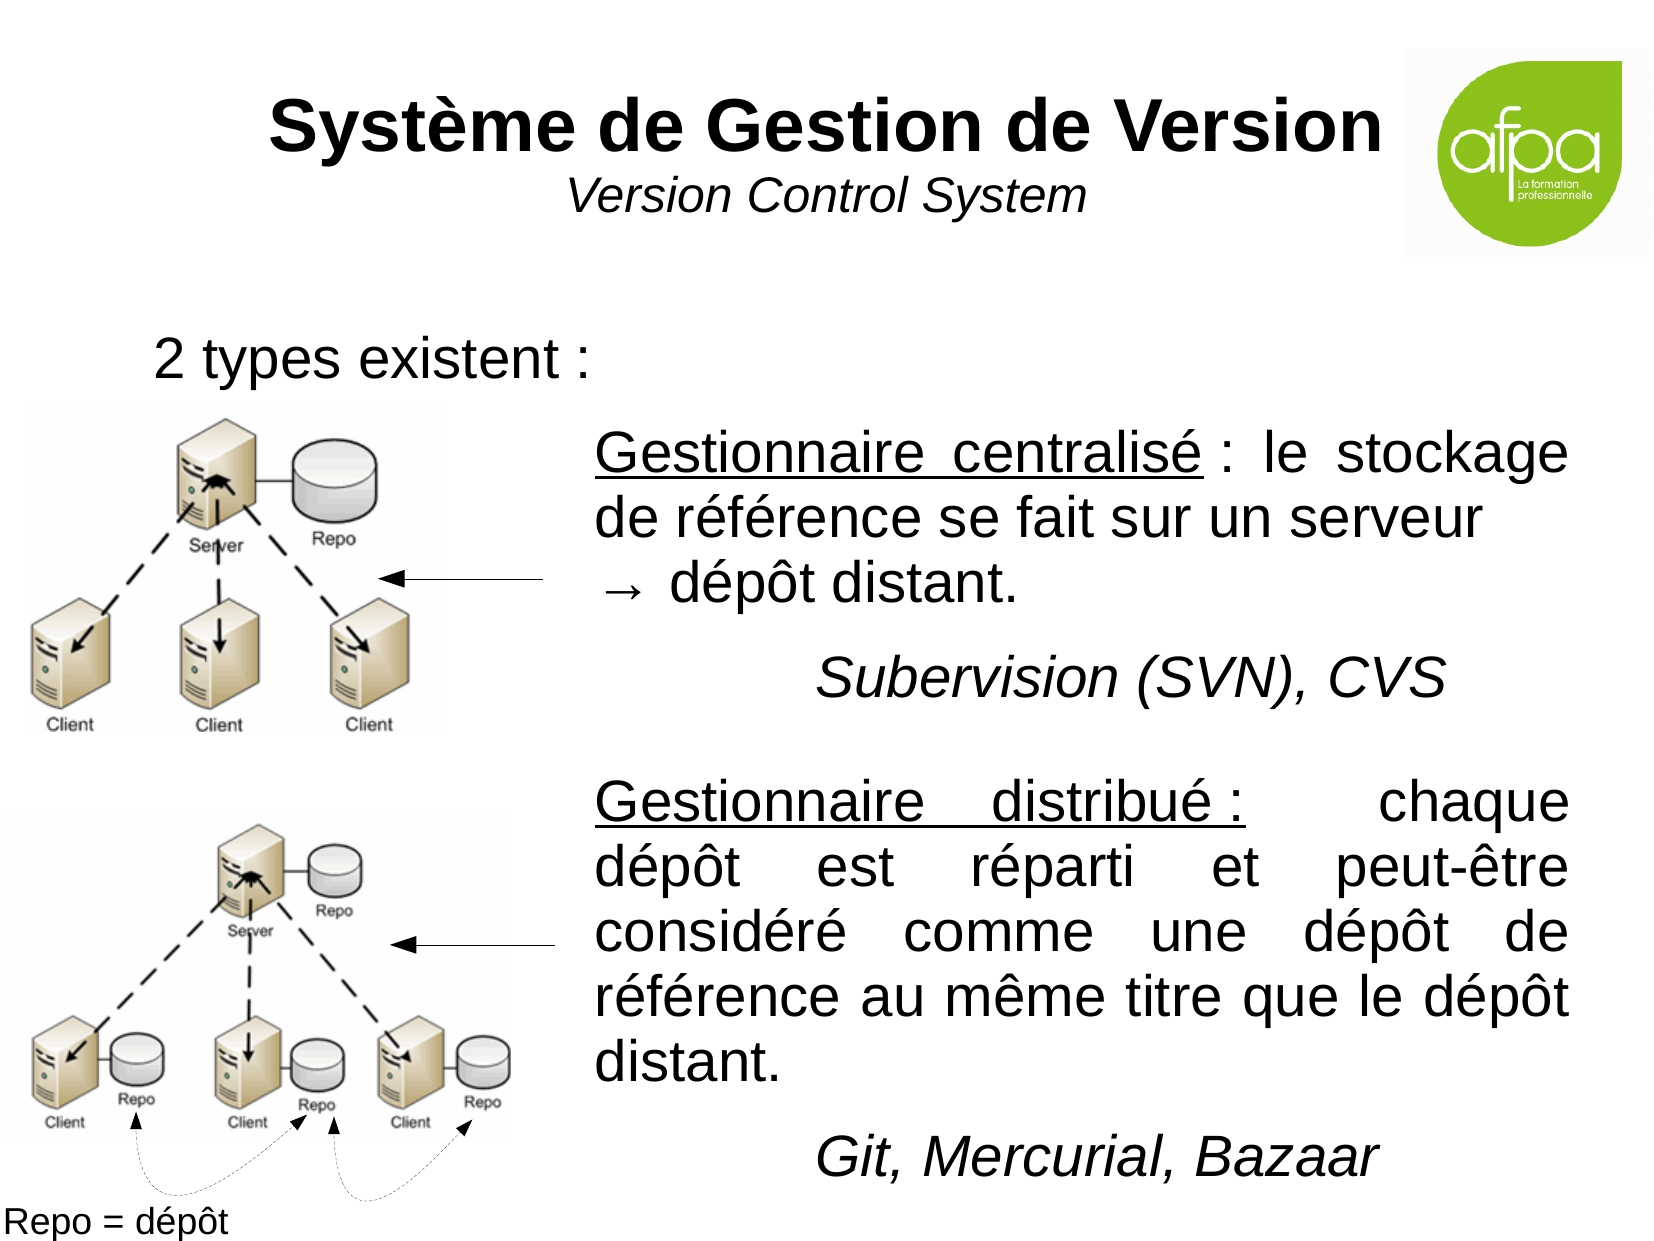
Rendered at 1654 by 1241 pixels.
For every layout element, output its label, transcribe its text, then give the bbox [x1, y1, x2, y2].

picture [2, 407, 82, 751]
title Système de Gestion de Version Version Control System [82, 49, 1405, 257]
list 2 types existent : Gestionnaire centralisé : le stockage de référence se fait sur un serveur → dépôt distant. Subervision (SVN), CVS Gestionnaire distribué : chaque dépôt est réparti et peut-être considéré comme une dépôt de référence au même titre que le dépôt distant. Git, Mercurial, Bazaar [82, 260, 1571, 1140]
text_box Repo = dépôt [0, 1192, 508, 1241]
picture [1405, 49, 1654, 257]
picture [0, 813, 544, 1151]
